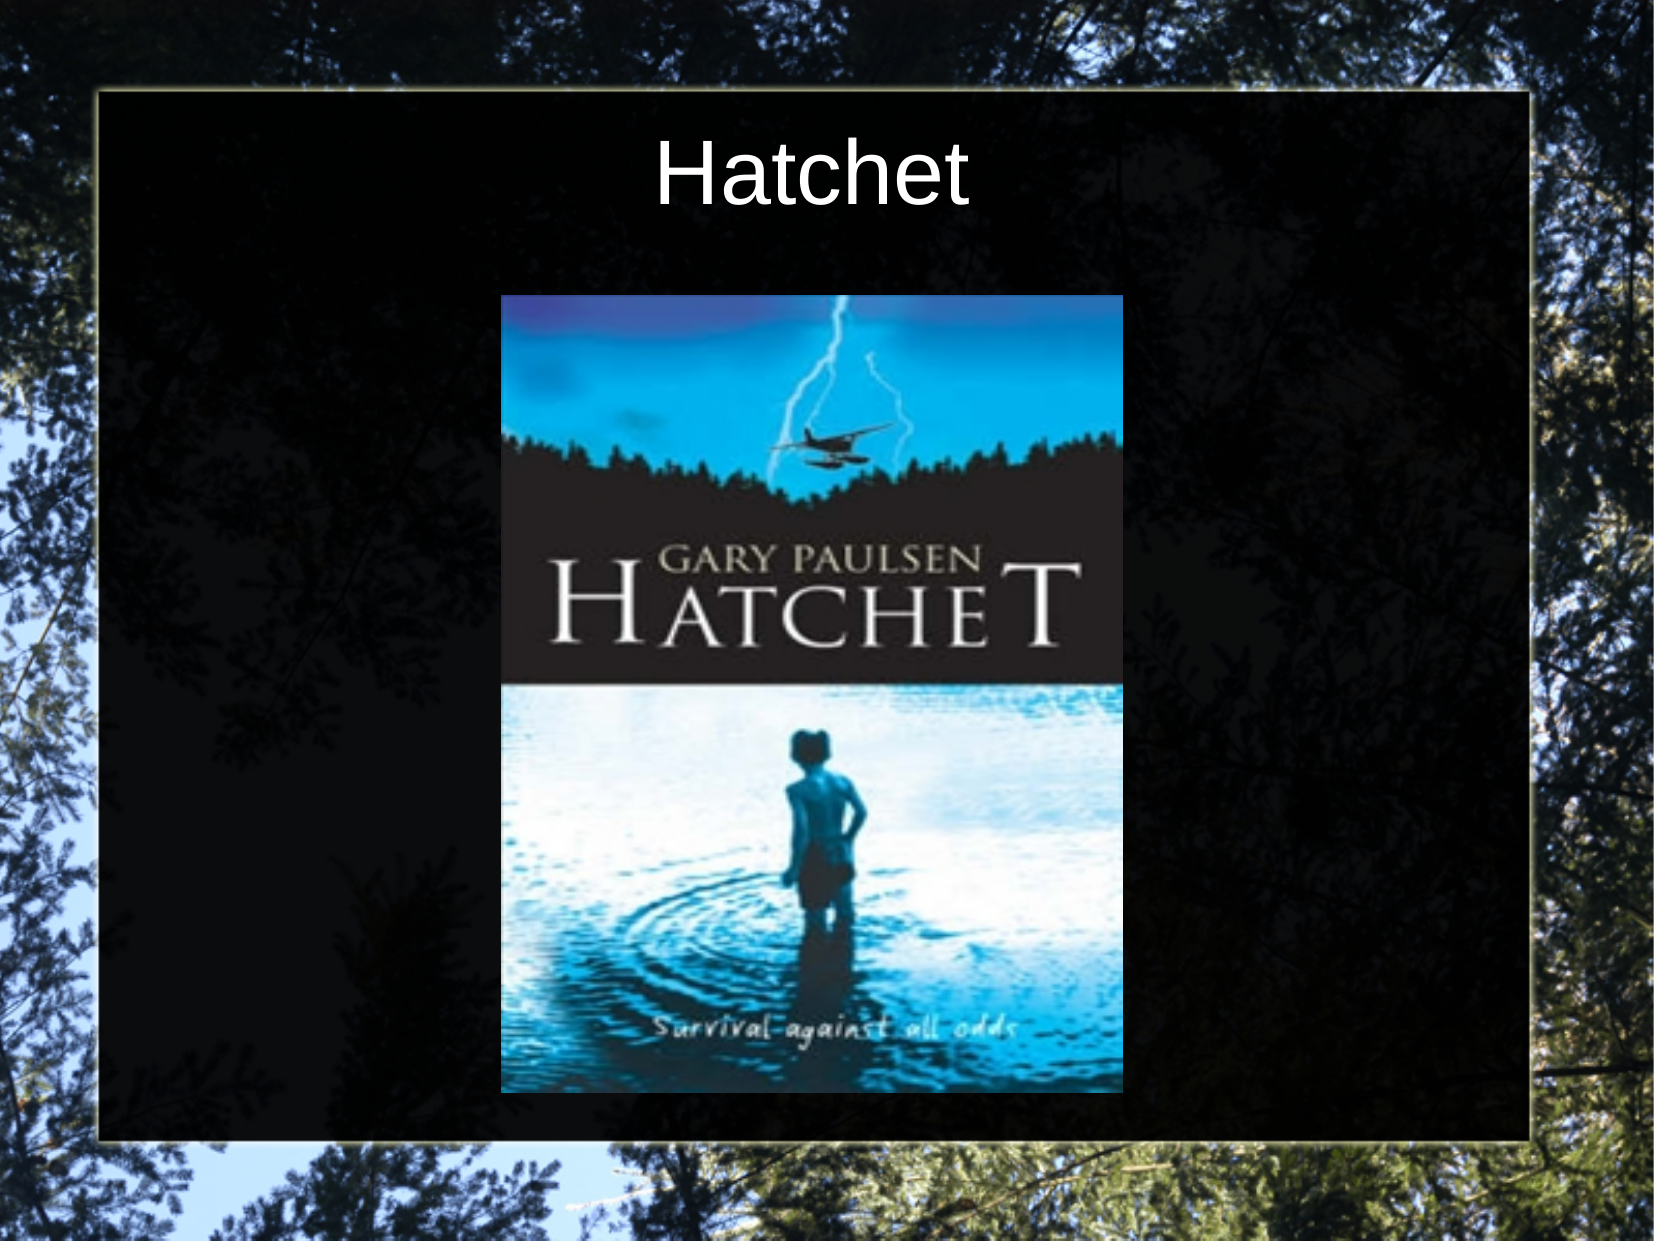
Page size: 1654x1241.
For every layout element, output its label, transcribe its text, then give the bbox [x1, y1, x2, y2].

title Hatchet [88, 88, 1536, 257]
picture [0, 0, 1654, 1241]
